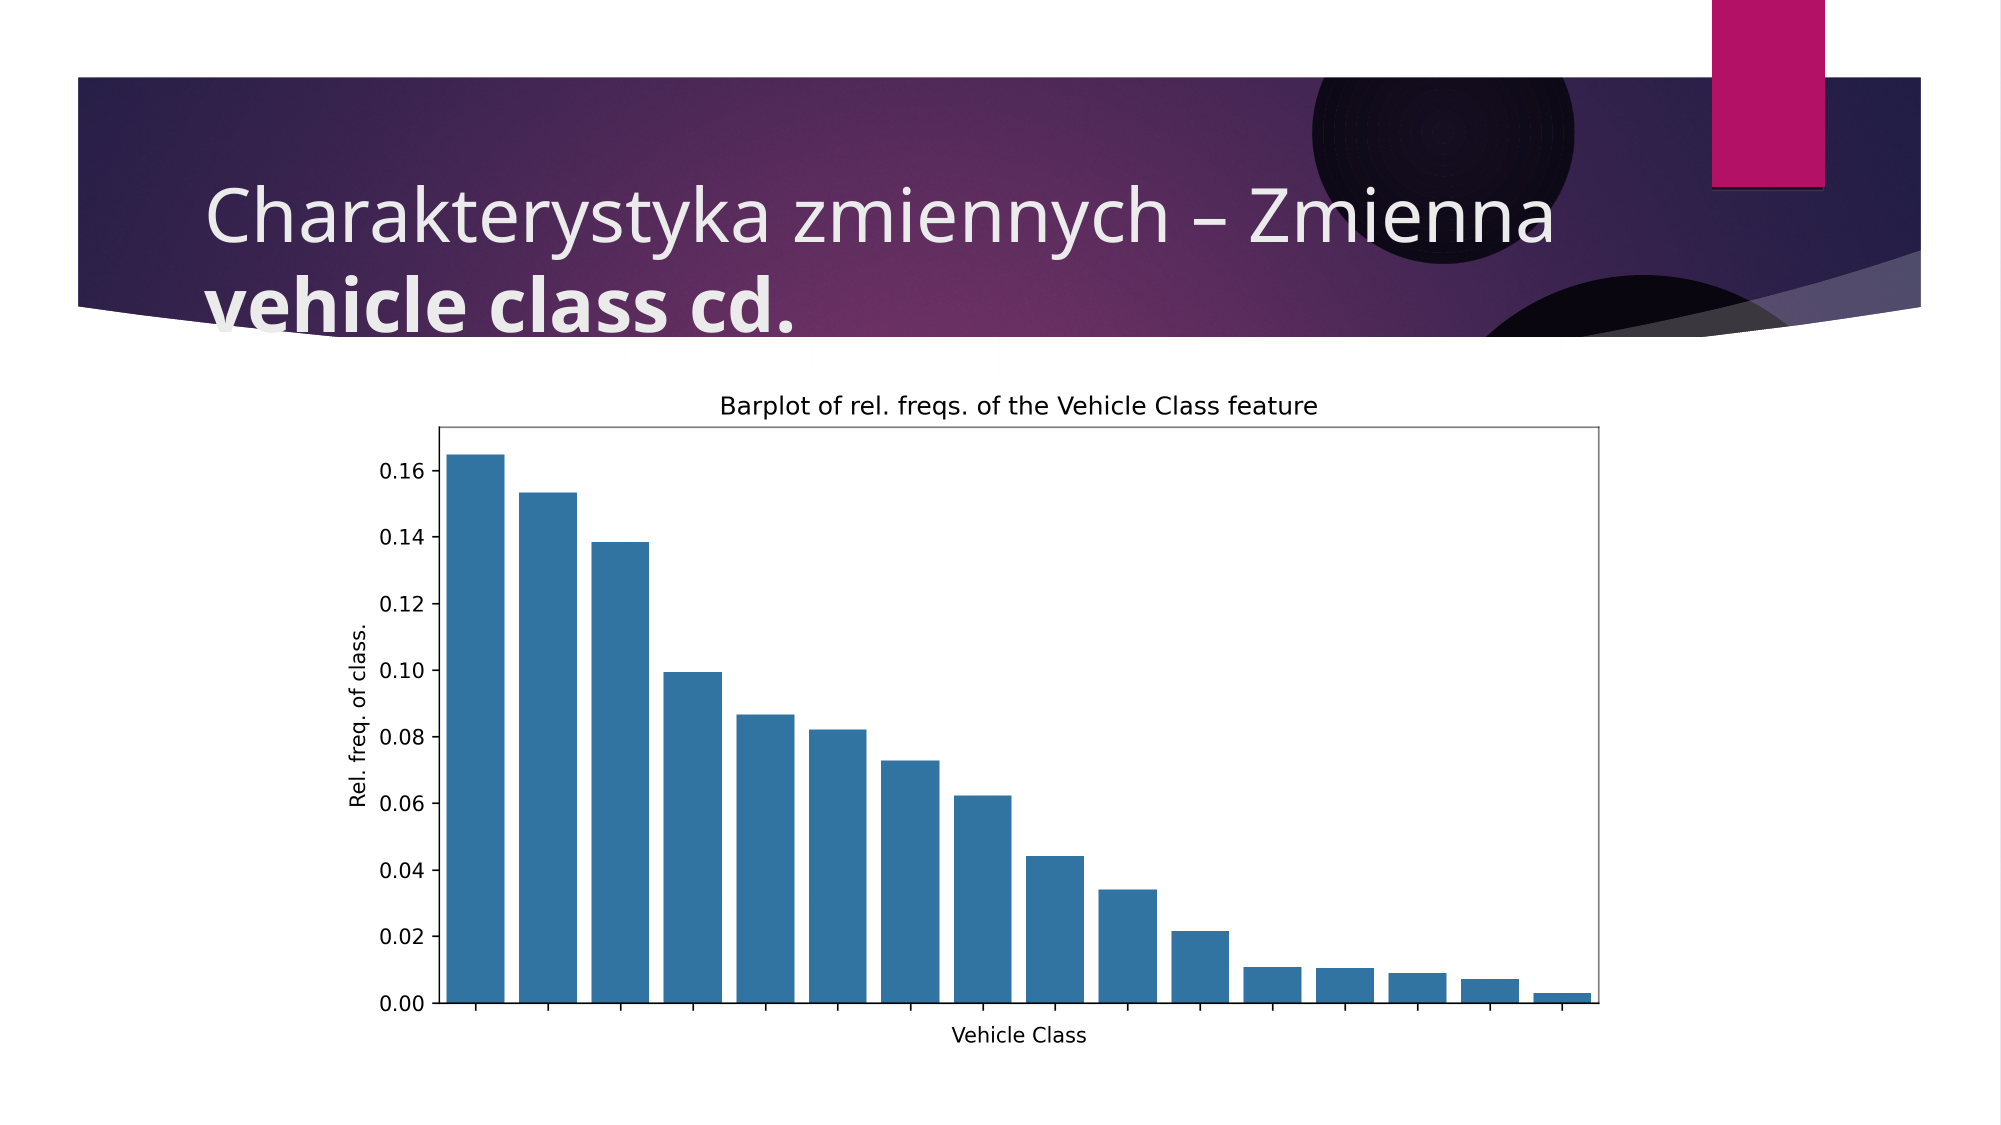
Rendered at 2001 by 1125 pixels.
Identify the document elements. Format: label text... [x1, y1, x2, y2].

title Charakterystyka zmiennych – Zmienna vehicle class cd. [189, 159, 1627, 276]
picture [252, 337, 1748, 1085]
